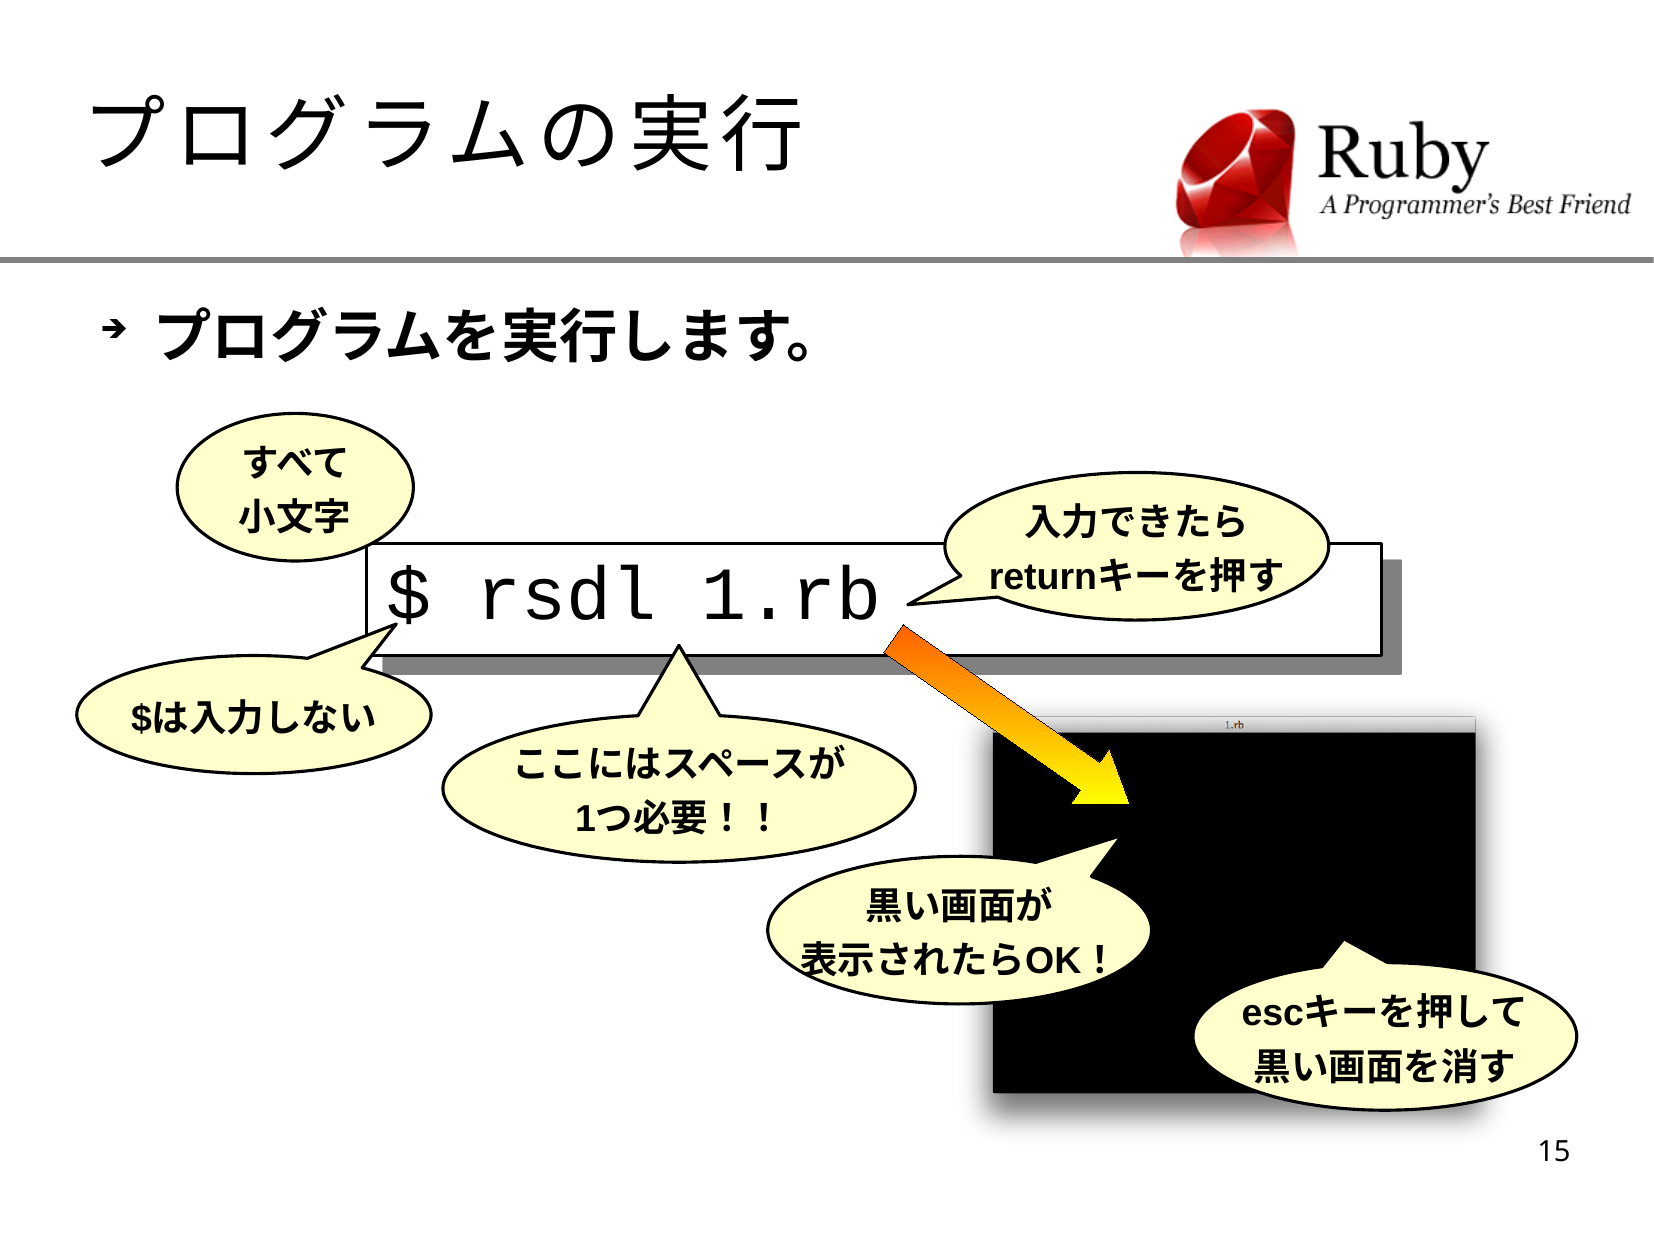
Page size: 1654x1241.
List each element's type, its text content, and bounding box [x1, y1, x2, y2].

text_box escキーを押して 黒い画面を消す [1192, 938, 1577, 1111]
text_box ここにはスペースが 1つ必要！！ [442, 645, 916, 863]
text_box 黒い画面が 表示されたらOK！ [767, 835, 1152, 1004]
list プログラムを実行します。 [82, 290, 1571, 1109]
text_box $は入力しない [76, 623, 432, 774]
title プログラムの実行 [82, 49, 1152, 207]
text_box 入力できたら returnキーを押す [907, 472, 1329, 621]
picture [1160, 82, 1654, 257]
text_box すべて 小文字 [177, 413, 414, 562]
picture [950, 1109, 1518, 1152]
list プログラムを実行します。 [1432, 1056, 1571, 1109]
text_box [883, 624, 1131, 805]
